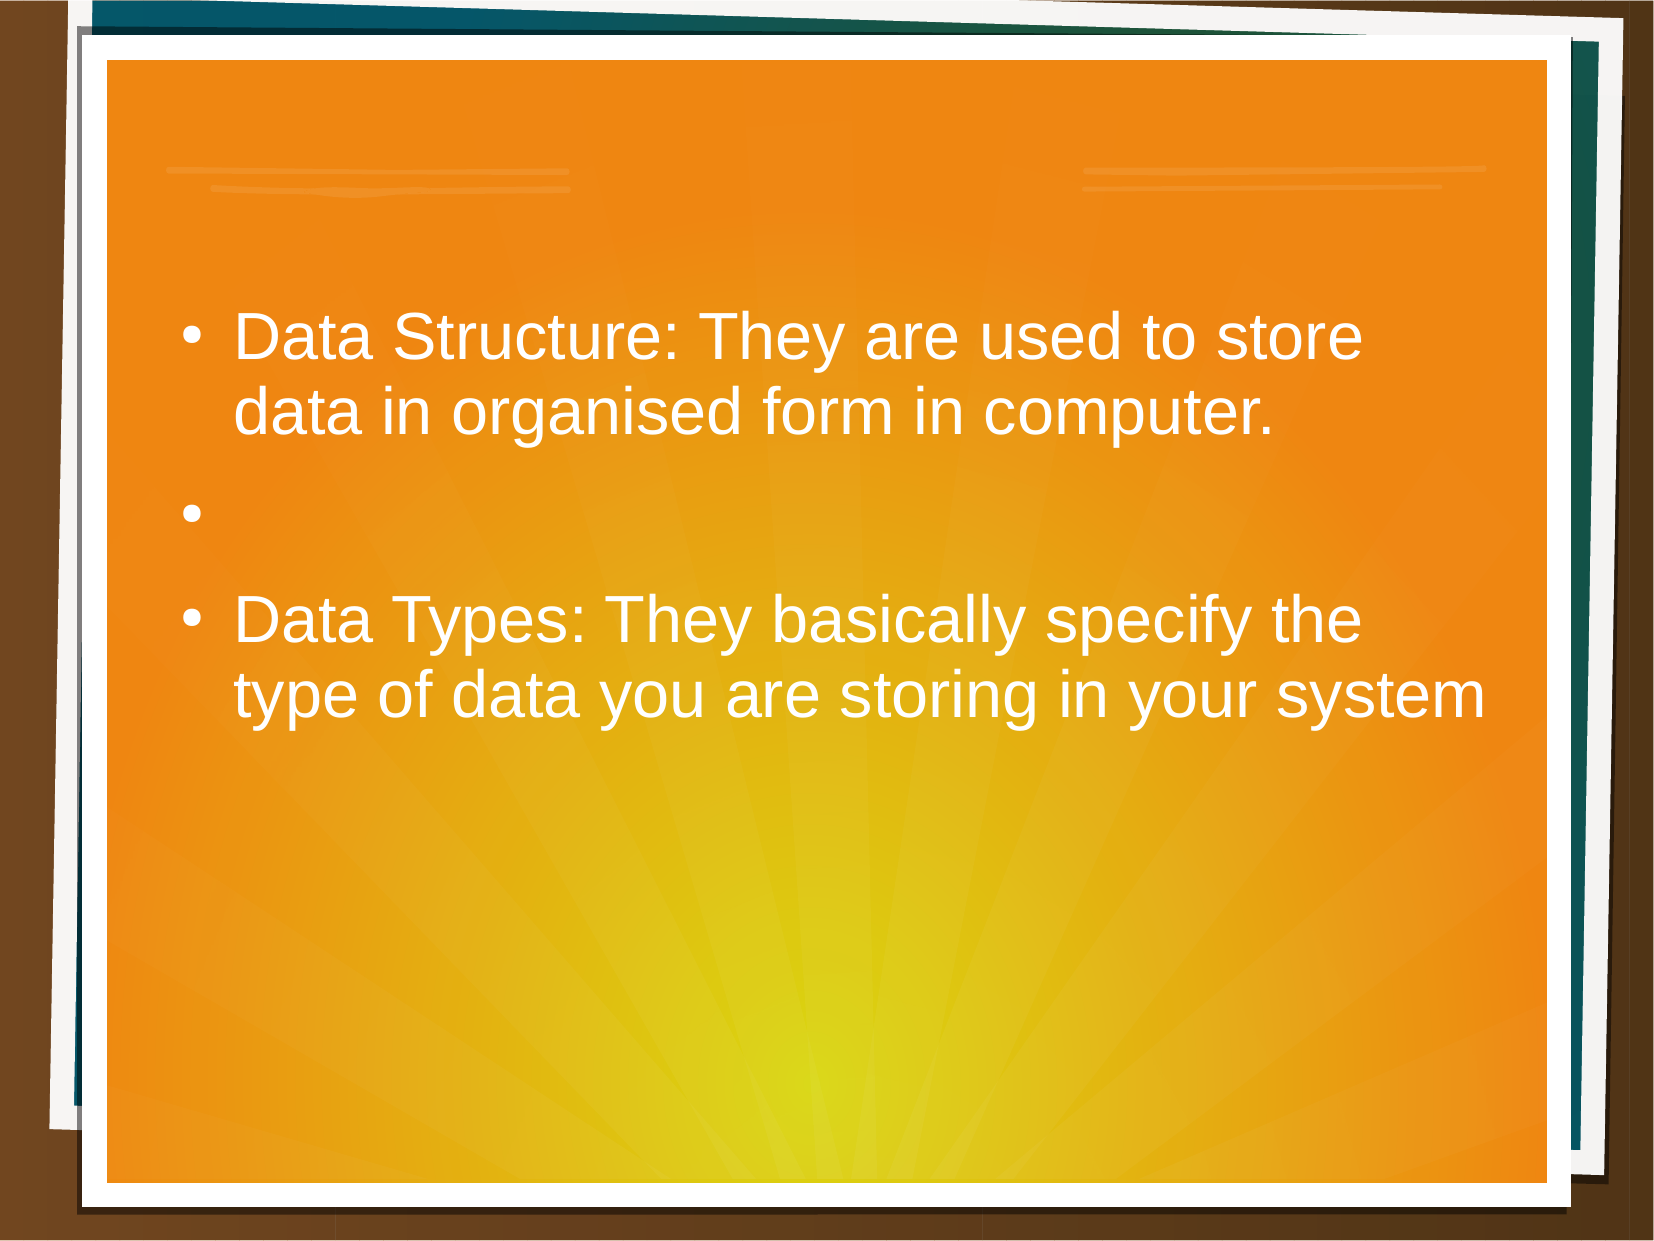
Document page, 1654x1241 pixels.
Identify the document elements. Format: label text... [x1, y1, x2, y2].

list Data Structure: They are used to store data in organised form in computer. Data Types: They basically specify the type of data you are storing in your system [162, 299, 1492, 1241]
